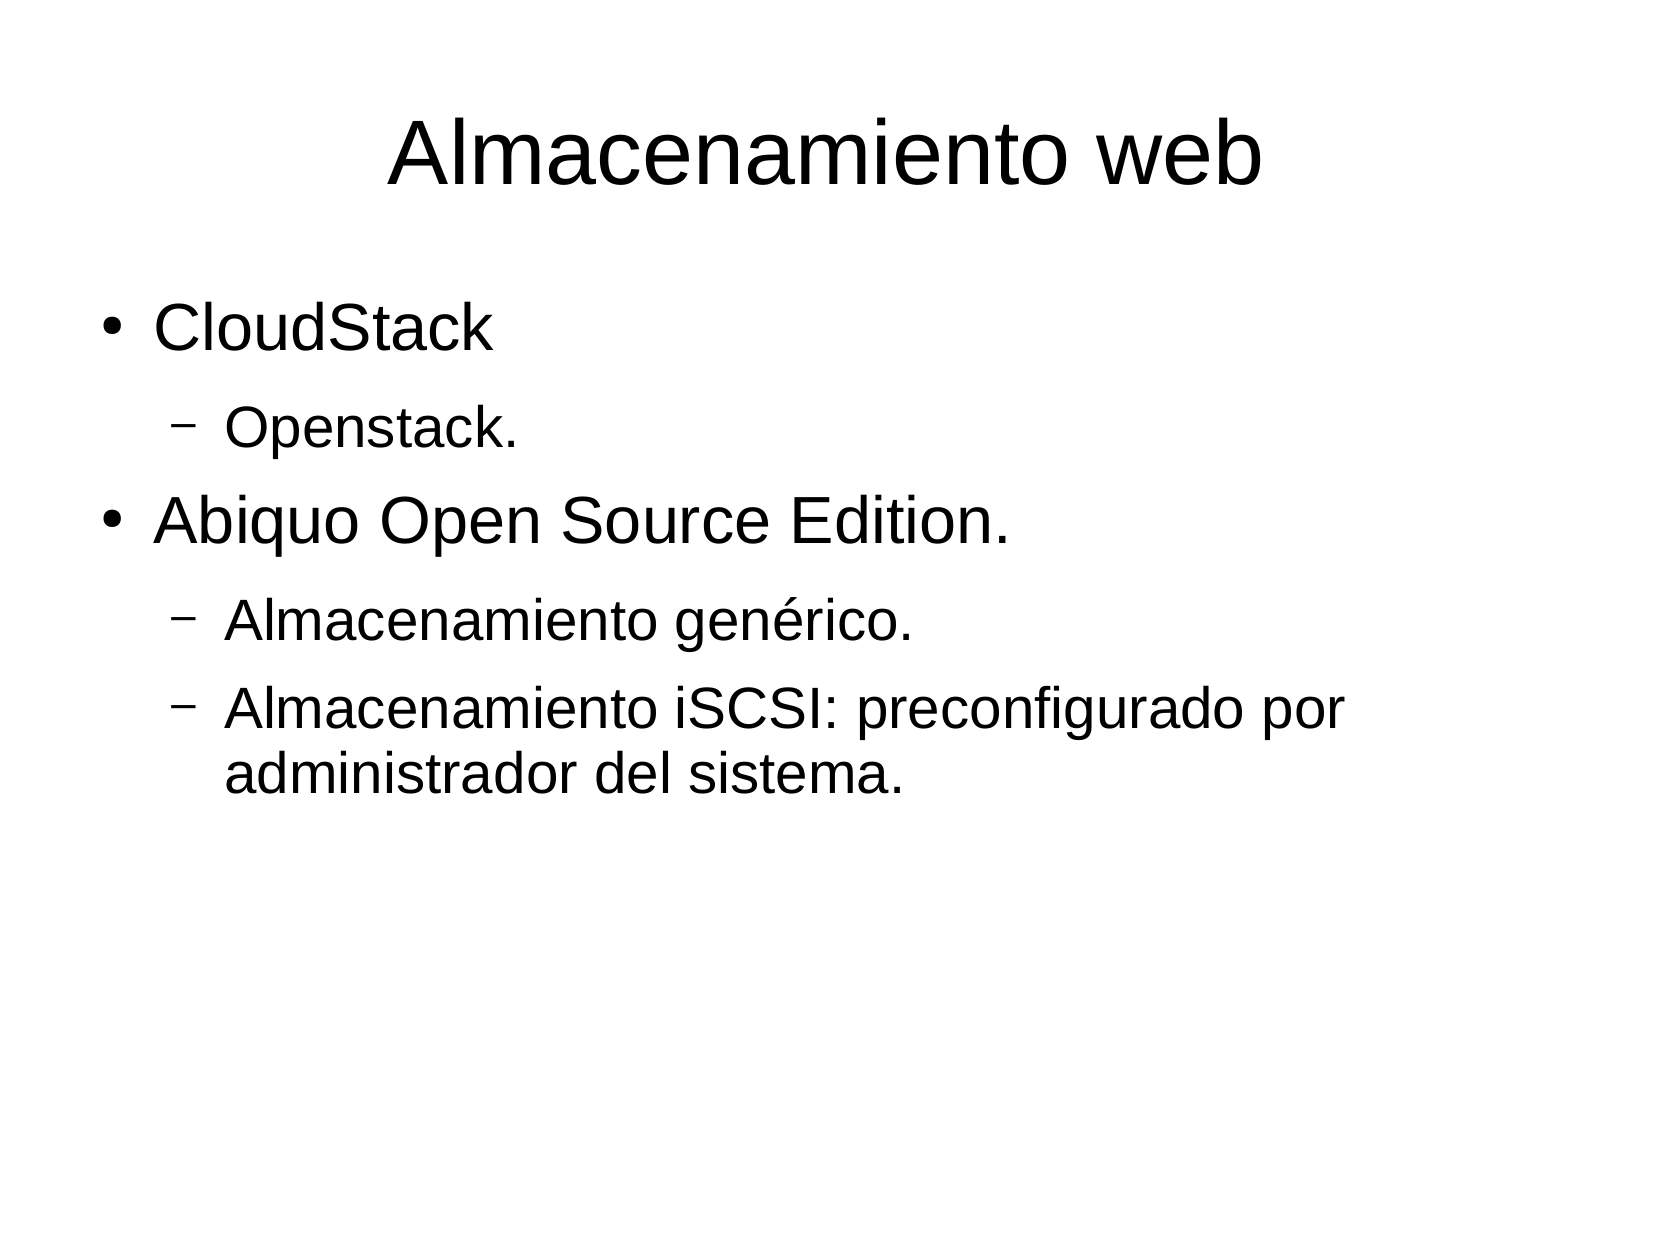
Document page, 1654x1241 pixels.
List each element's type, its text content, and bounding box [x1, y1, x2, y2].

list CloudStack Openstack. Abiquo Open Source Edition. Almacenamiento genérico. Almacenamiento iSCSI: preconfigurado por administrador del sistema. [82, 290, 1538, 1010]
title Almacenamiento web [82, 49, 1571, 257]
